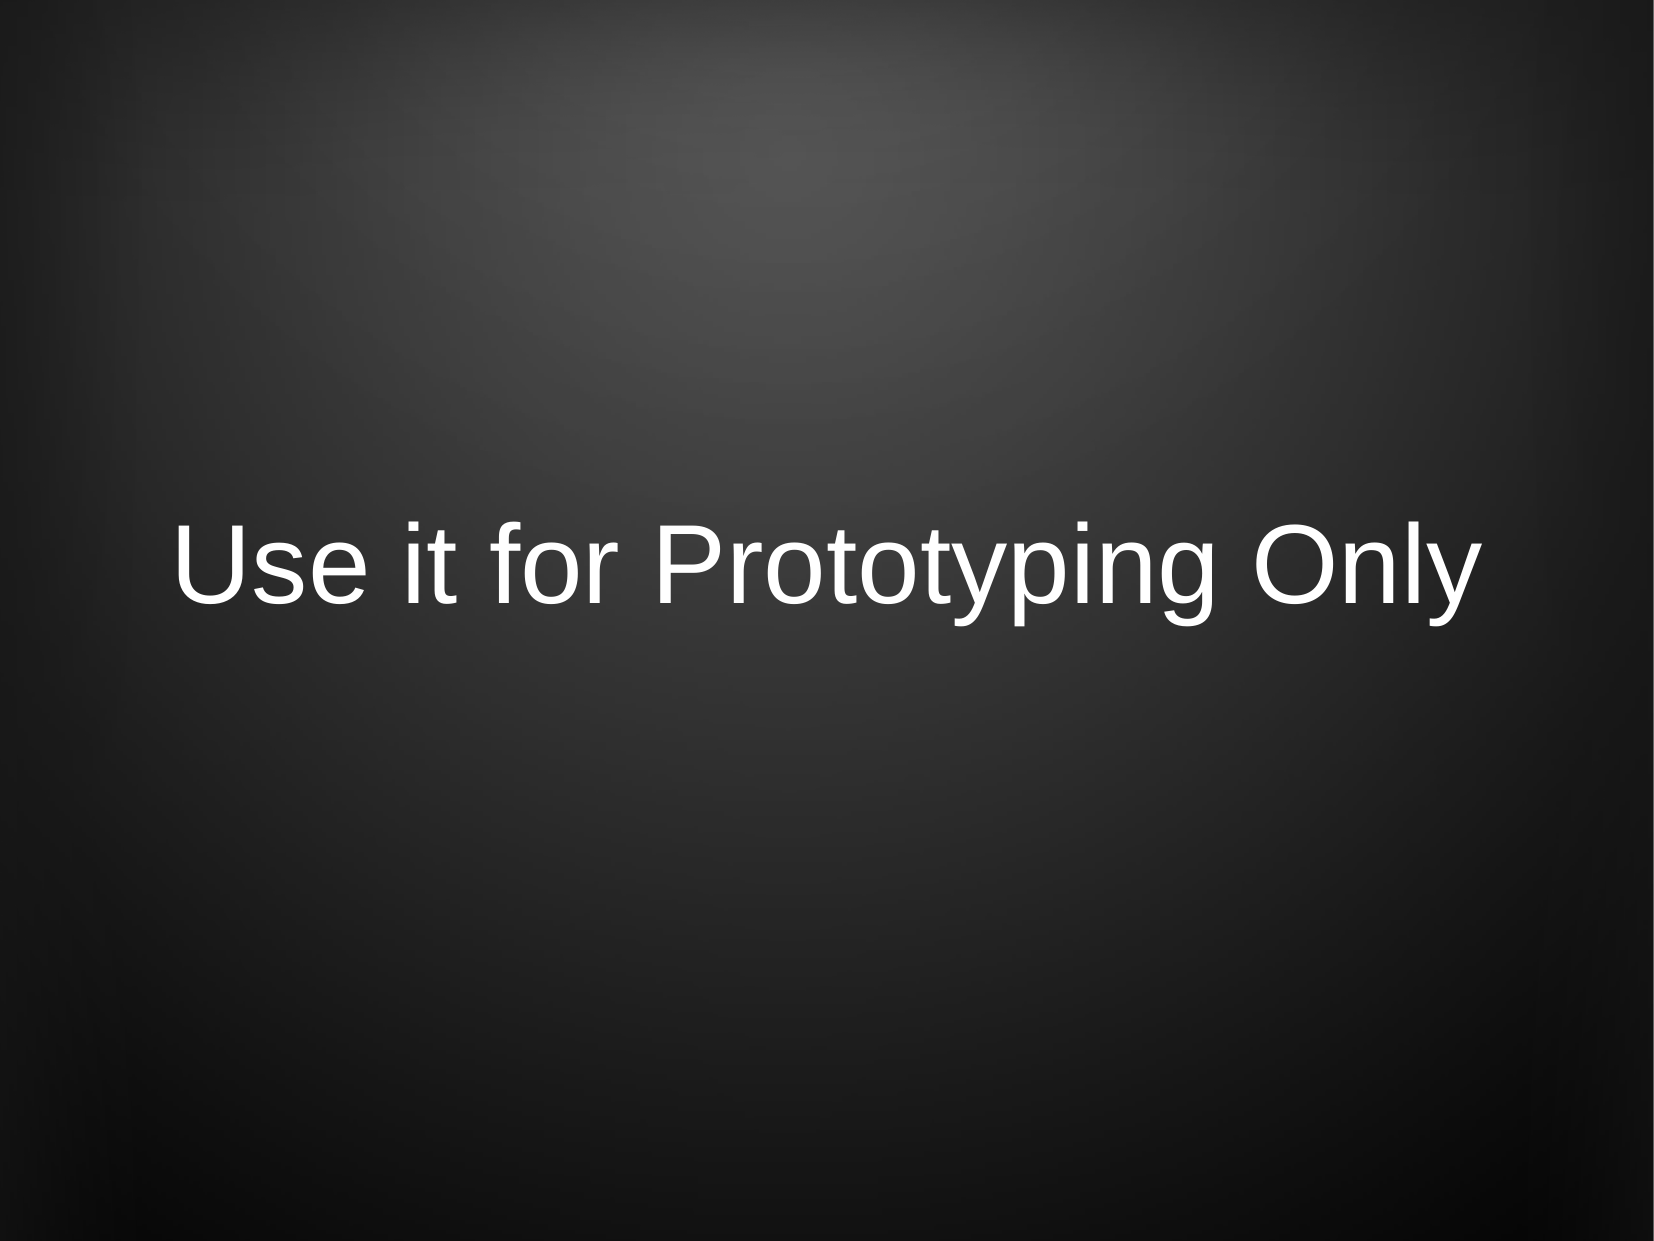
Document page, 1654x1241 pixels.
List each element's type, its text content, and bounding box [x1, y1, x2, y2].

title Use it for Prototyping Only [82, 460, 1571, 668]
picture [0, 0, 1654, 1241]
